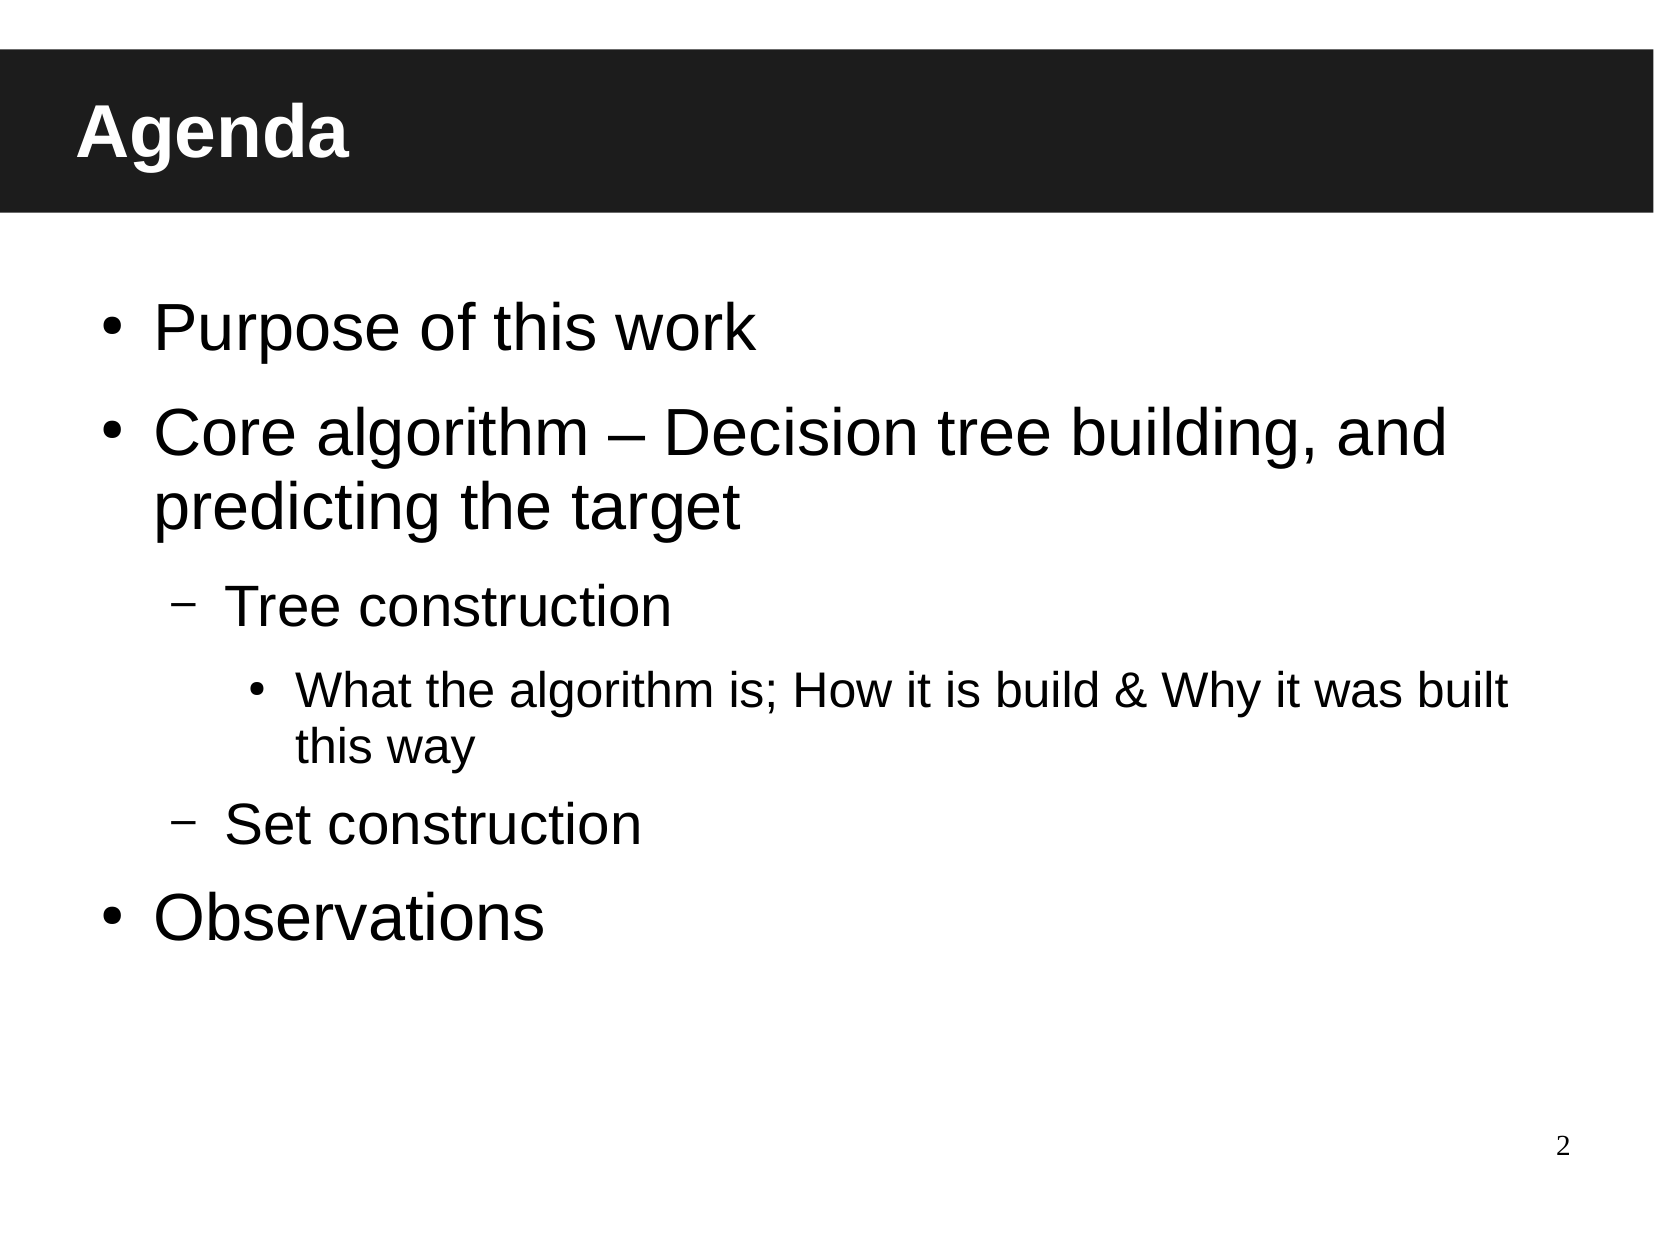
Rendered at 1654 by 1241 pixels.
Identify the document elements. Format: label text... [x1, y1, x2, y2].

title Agenda [0, 49, 1654, 213]
list Purpose of this work Core algorithm – Decision tree building, and predicting the target Tree construction What the algorithm is; How it is build & Why it was built this way Set construction Observations [82, 290, 1571, 1123]
